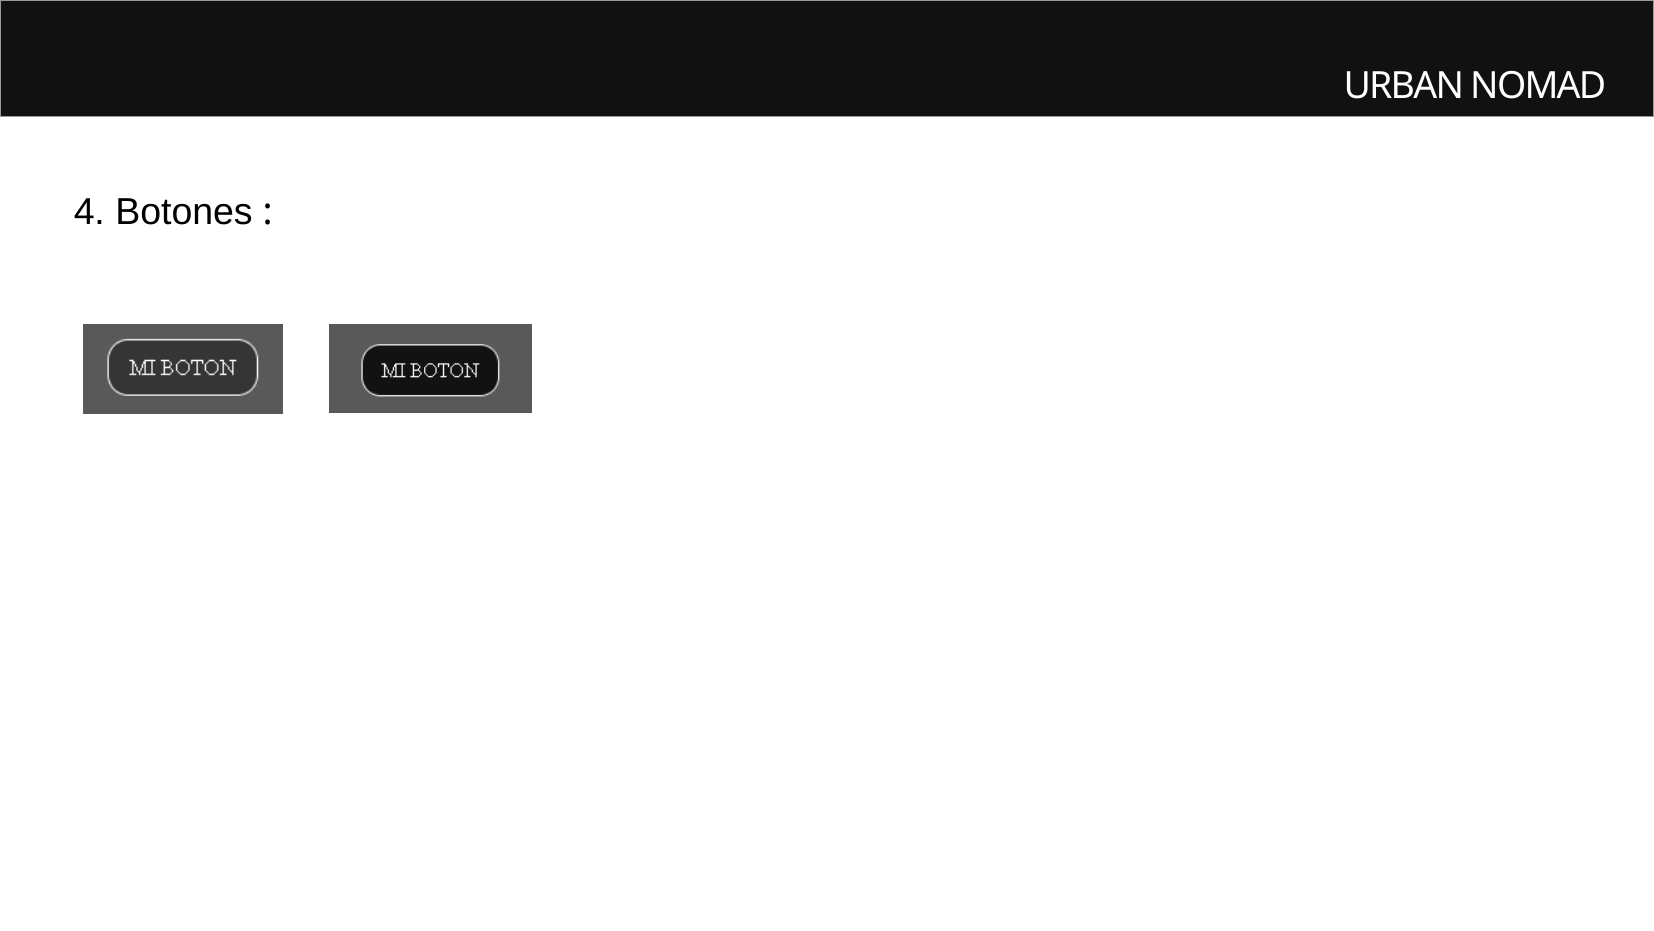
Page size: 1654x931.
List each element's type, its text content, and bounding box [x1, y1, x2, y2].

text_box 4. Botones : [59, 177, 1565, 268]
picture [329, 324, 532, 413]
text_box URBAN NOMAD [0, 0, 1654, 89]
picture [83, 324, 283, 414]
